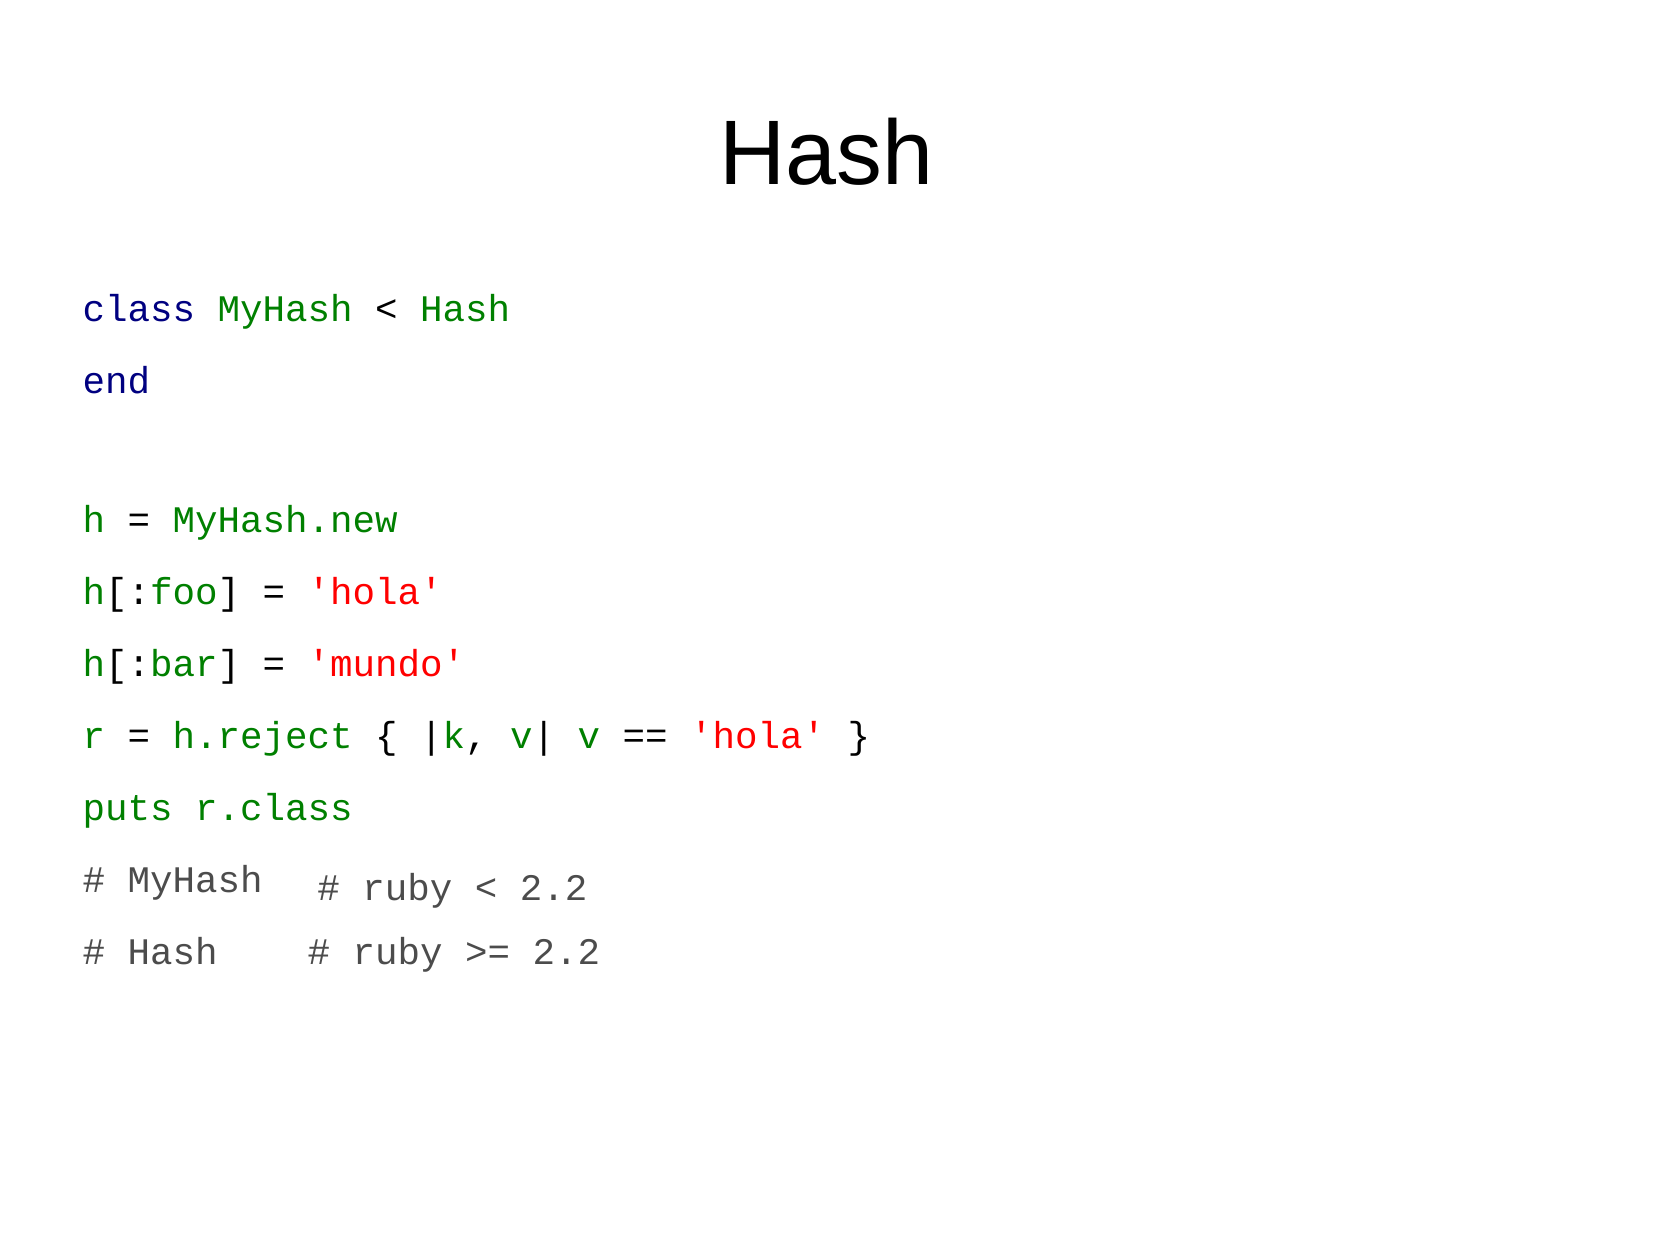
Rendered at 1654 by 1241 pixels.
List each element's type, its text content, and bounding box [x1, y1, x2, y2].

list class MyHash < Hash end h = MyHash.new h[:foo] = 'hola' h[:bar] = 'mundo' r = h.reject { |k, v| v == 'hola' } puts r.class # MyHash # Hash # ruby >= 2.2 [82, 290, 1571, 1010]
text_box # ruby < 2.2 [302, 862, 603, 920]
title Hash [82, 49, 1571, 257]
